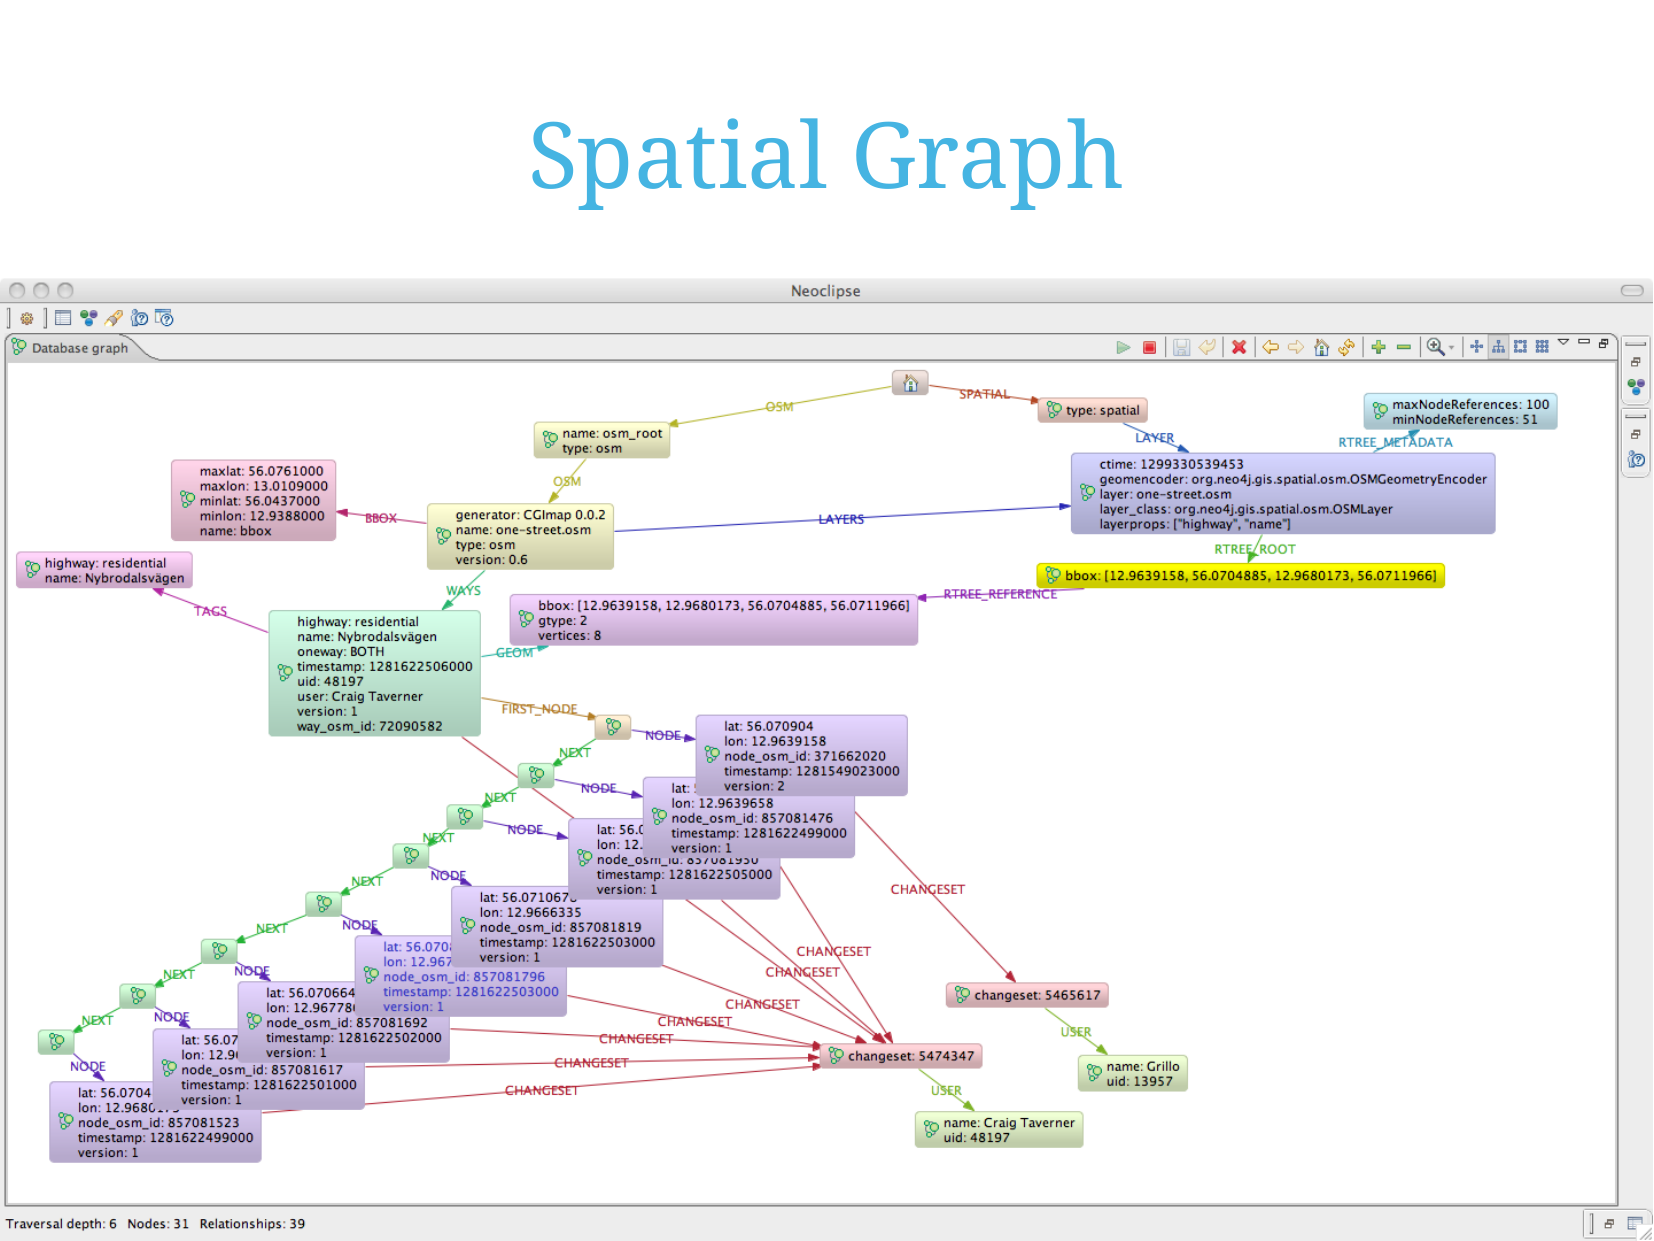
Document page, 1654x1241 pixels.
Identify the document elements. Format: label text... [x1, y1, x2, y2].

picture [0, 278, 1653, 1241]
title Spatial Graph [82, 56, 1571, 250]
